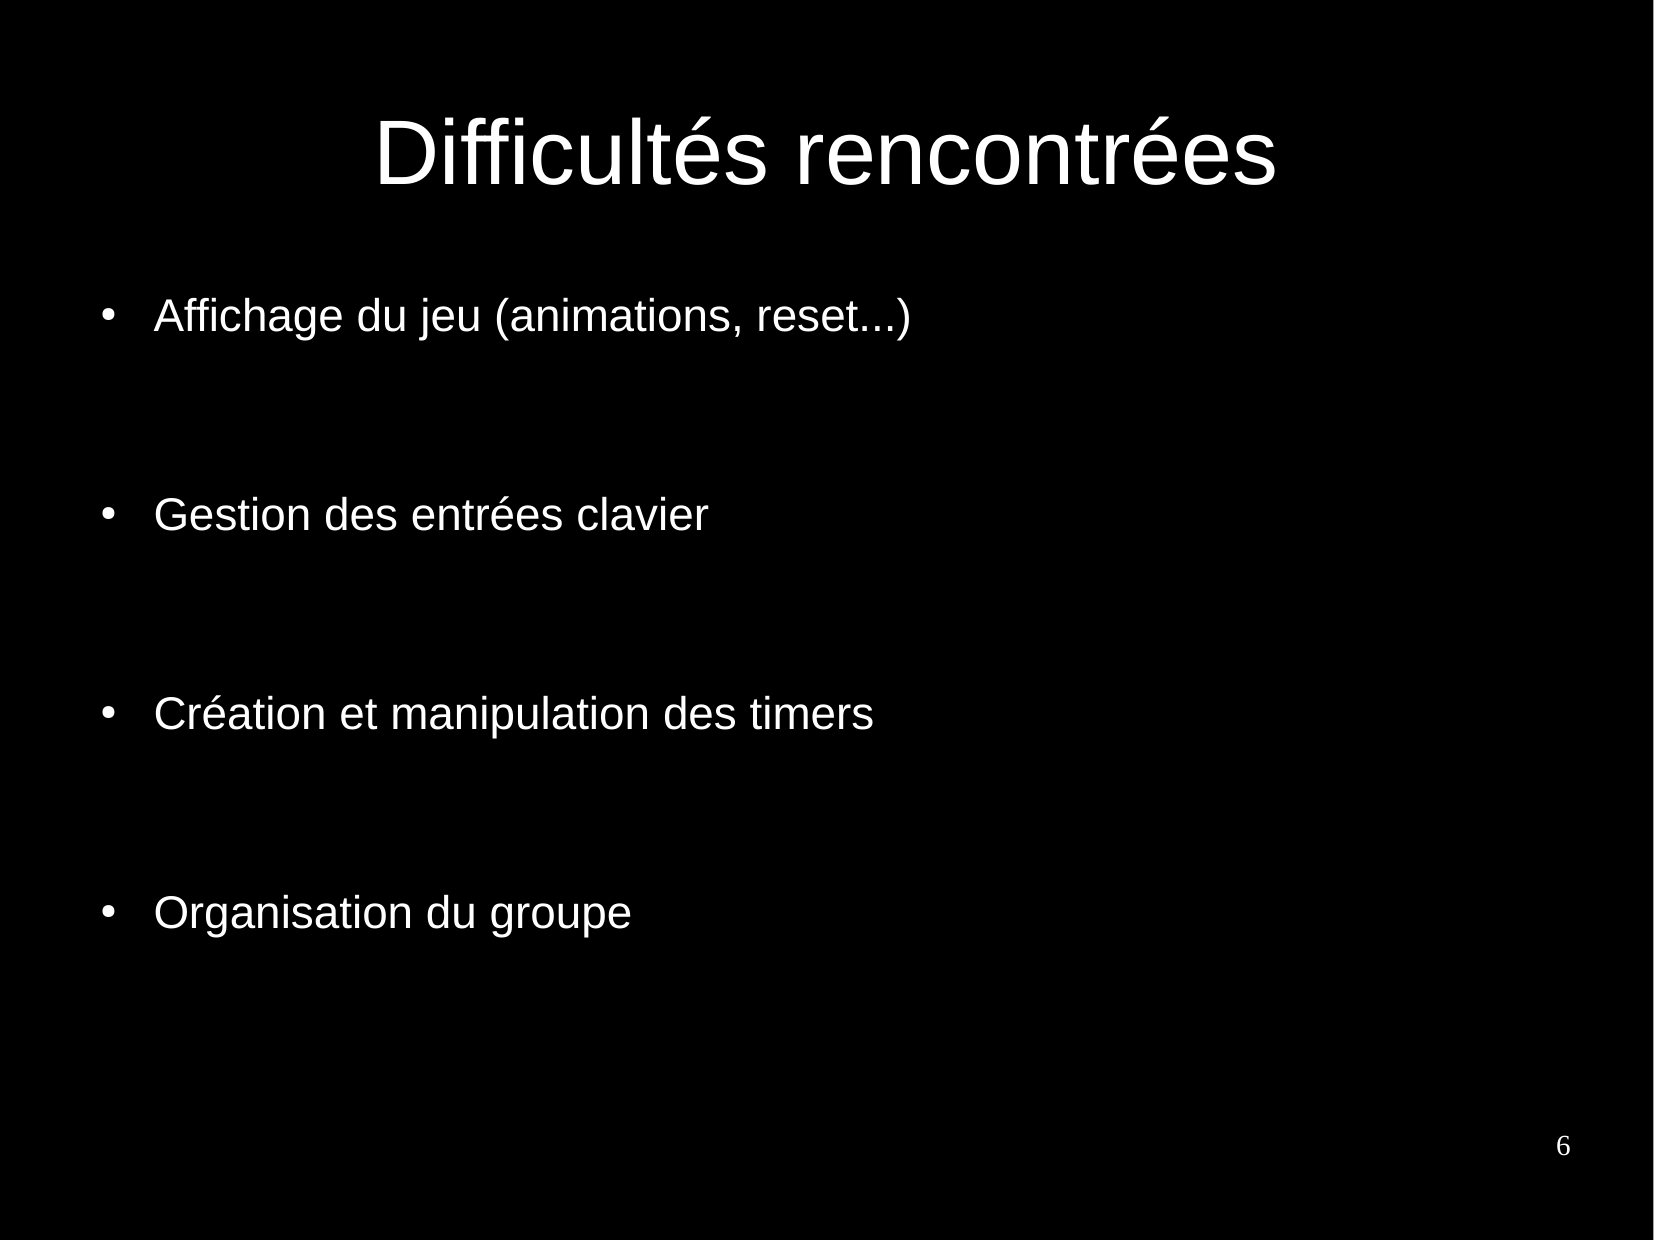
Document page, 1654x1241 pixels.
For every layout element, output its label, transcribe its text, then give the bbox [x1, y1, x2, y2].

list Affichage du jeu (animations, reset...) Gestion des entrées clavier Création et manipulation des timers Organisation du groupe [82, 290, 1571, 1010]
title Difficultés rencontrées [82, 49, 1571, 257]
